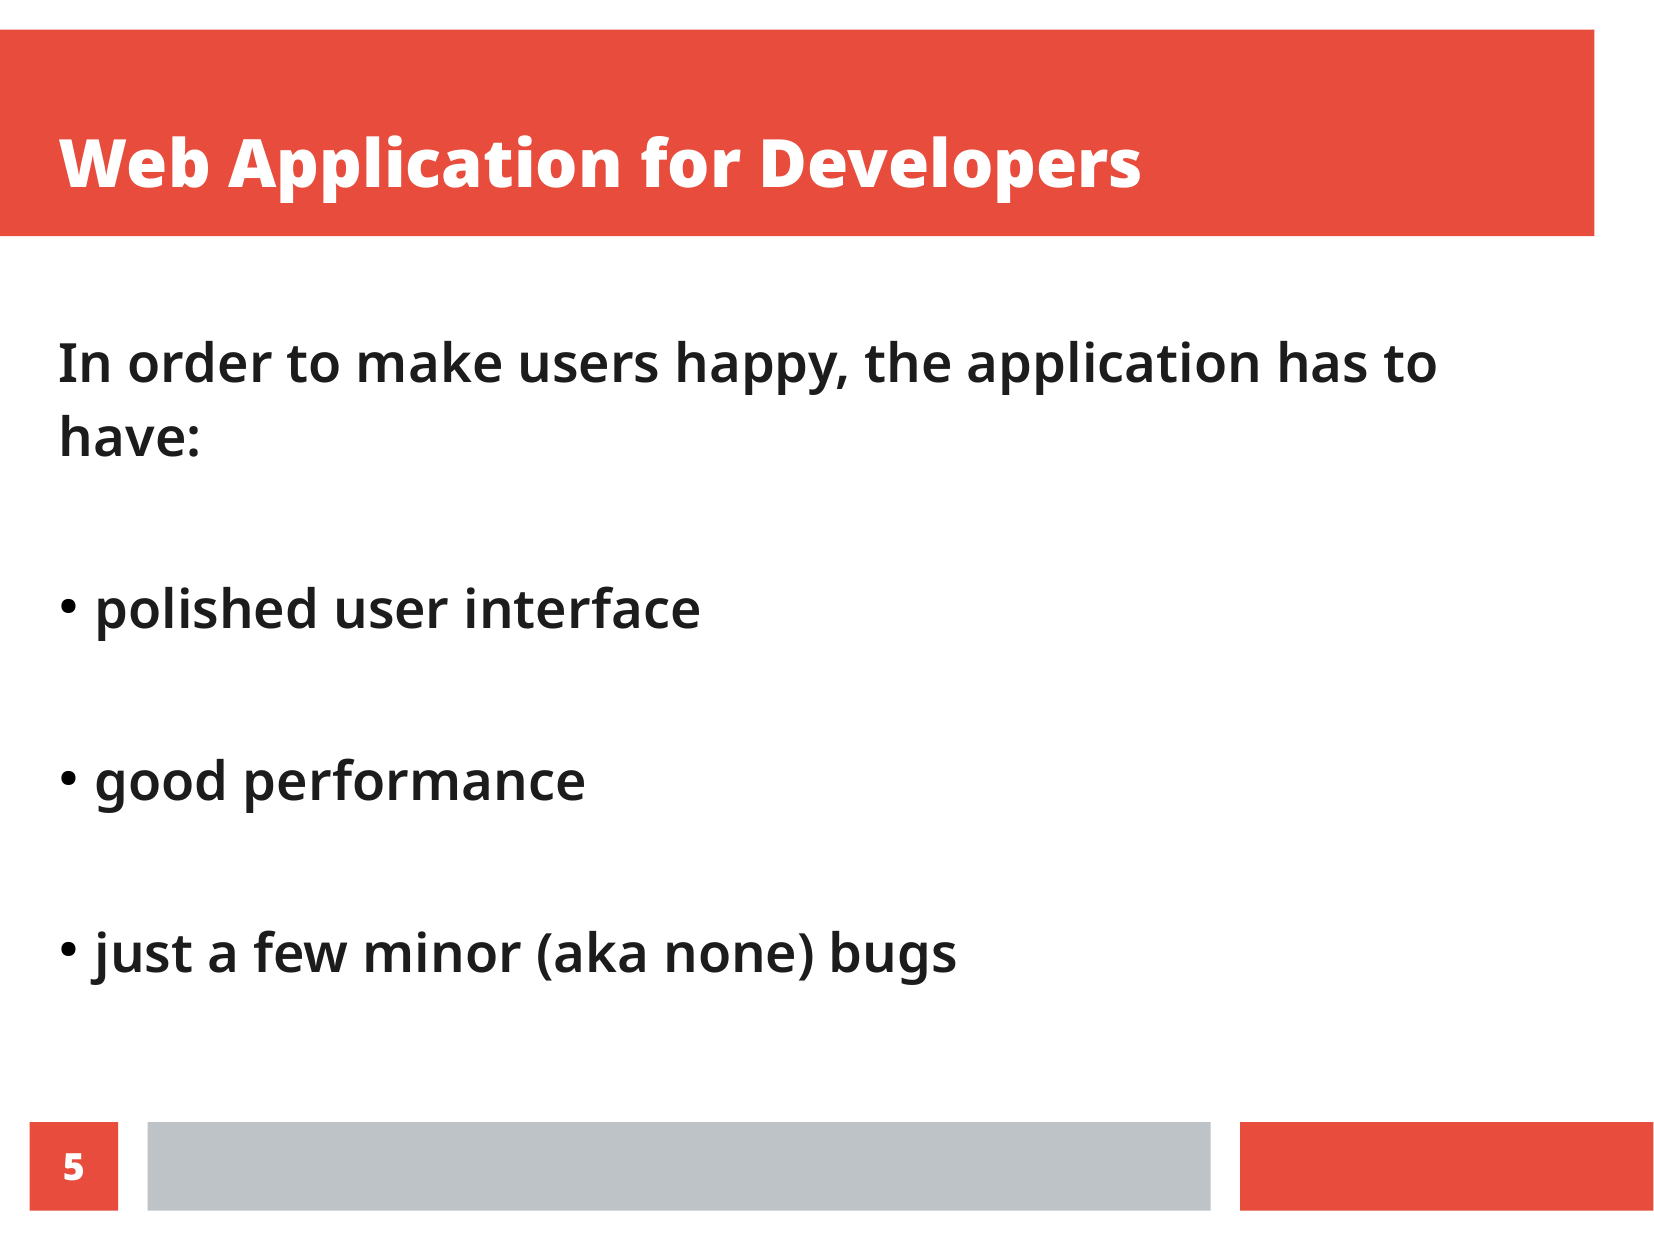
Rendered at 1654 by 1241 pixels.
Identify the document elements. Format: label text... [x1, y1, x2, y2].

title Web Application for Developers [59, 59, 1595, 207]
list In order to make users happy, the application has to have: polished user interface good performance just a few minor (aka none) bugs [59, 324, 1565, 1093]
